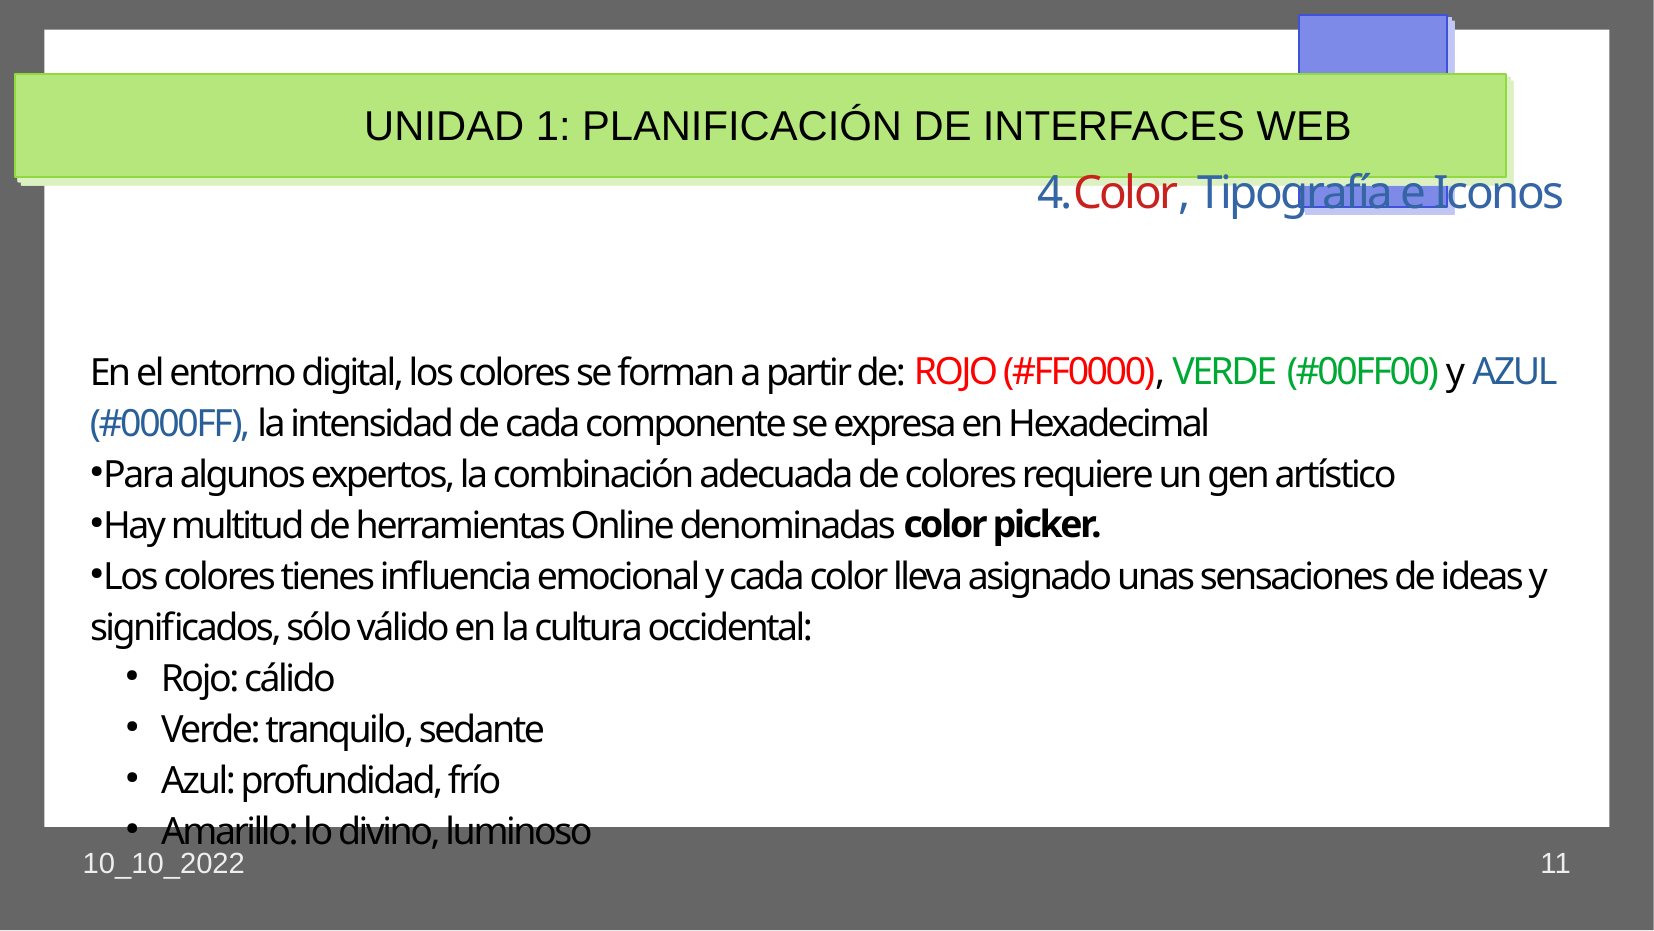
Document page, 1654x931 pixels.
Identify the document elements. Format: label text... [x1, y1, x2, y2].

subtitle [88, 206, 1065, 739]
text_box 4.Color, Tipografía e Iconos En el entorno digital, los colores se forman a partir de: ROJO (#FF0000), VERDE (#00FF00) y AZUL (#0000FF), la intensidad de cada componente se expresa en Hexadecimal Para algunos expertos, la combinación adecuada de colores requiere un gen artístico Hay multitud de herramientas Online denominadas color picker. Los colores tienes influencia emocional y cada color lleva asignado unas sensaciones de ideas y significados, sólo válido en la cultura occidental: Rojo: cálido Verde: tranquilo, sedante Azul: profundidad, frío Amarillo: lo divino, luminoso [89, 209, 1565, 805]
title UNIDAD 1: PLANIFICACIÓN DE INTERFACES WEB [29, 73, 1447, 178]
